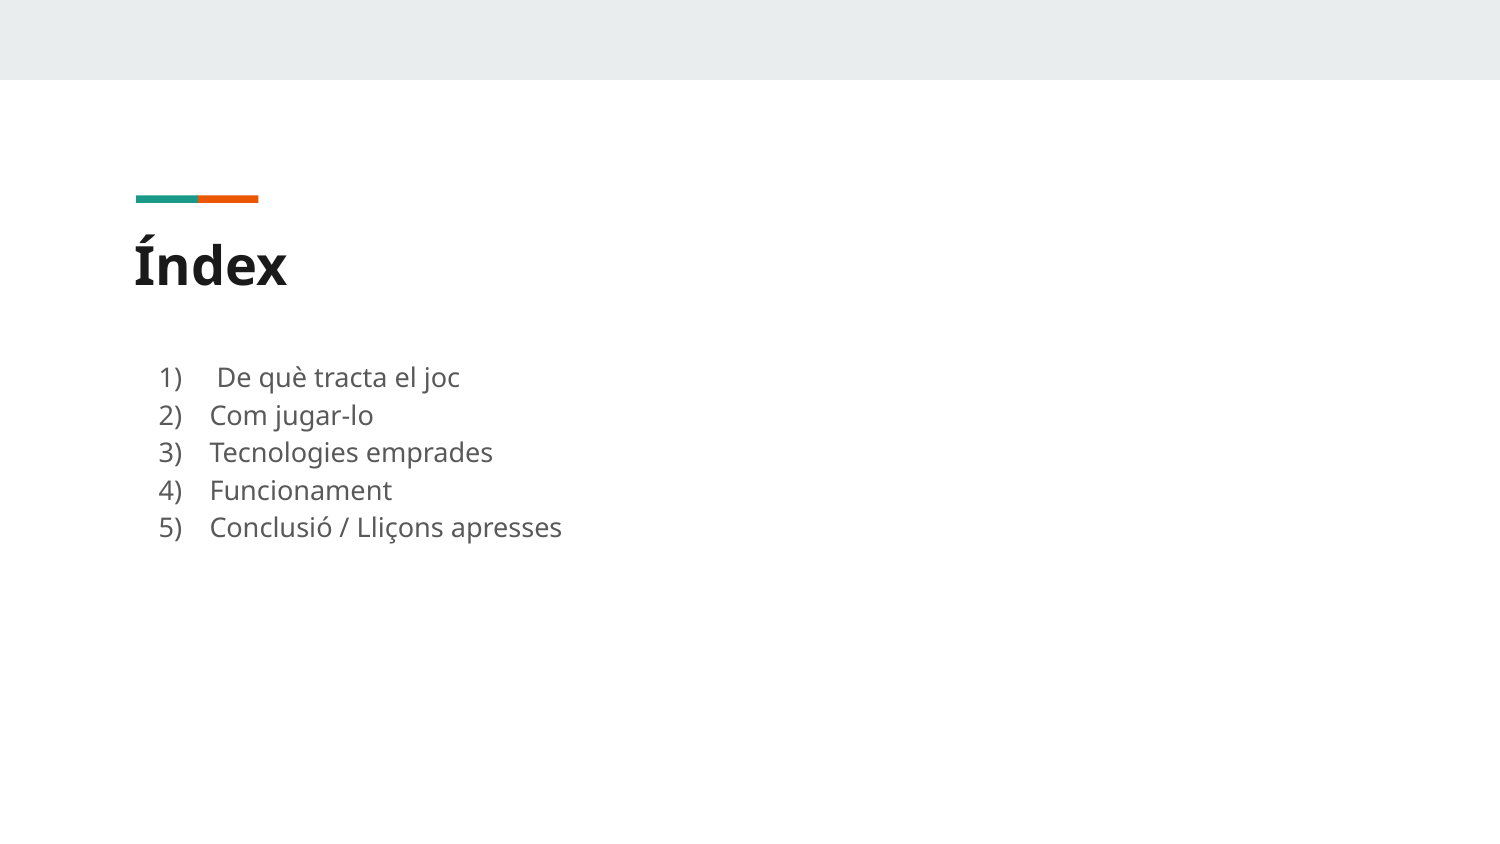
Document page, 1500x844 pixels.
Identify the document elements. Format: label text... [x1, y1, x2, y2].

title Índex [119, 216, 1381, 305]
list De què tracta el joc Com jugar-lo Tecnologies emprades Funcionament Conclusió / Lliçons apresses [119, 341, 750, 712]
